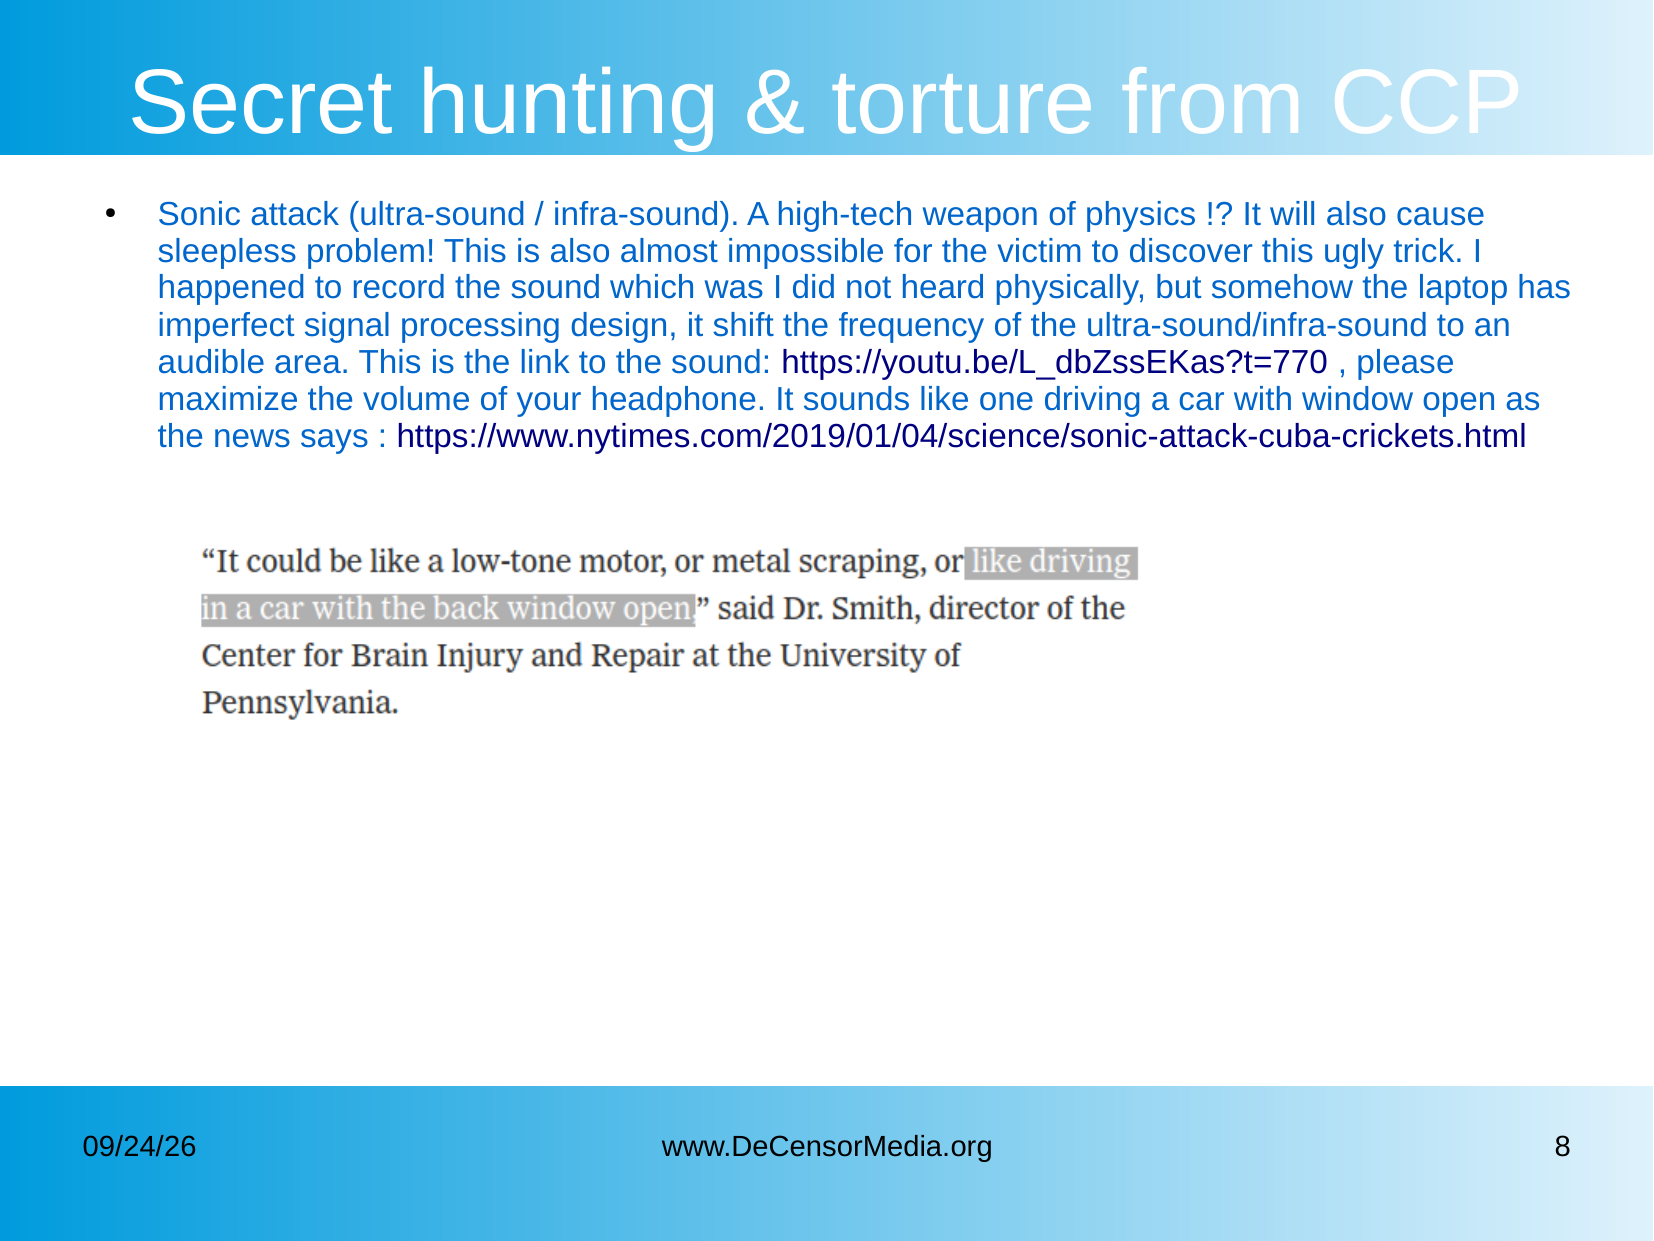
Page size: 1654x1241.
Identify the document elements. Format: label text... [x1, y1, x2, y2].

picture [150, 508, 1218, 734]
title Secret hunting & torture from CCP [82, 48, 1571, 156]
list Sonic attack (ultra-sound / infra-sound). A high-tech weapon of physics !? It will also cause sleepless problem! This is also almost impossible for the victim to discover this ugly trick. I happened to record the sound which was I did not heard physically, but somehow the laptop has imperfect signal processing design, it shift the frequency of the ultra-sound/infra-sound to an audible area. This is the link to the sound: https://youtu.be/L_dbZssEKas?t=770 , please maximize the volume of your headphone. It sounds like one driving a car with window open as the news says : https://www.nytimes.com/2019/01/04/science/sonic-attack-cuba-crickets.html [86, 195, 1576, 510]
